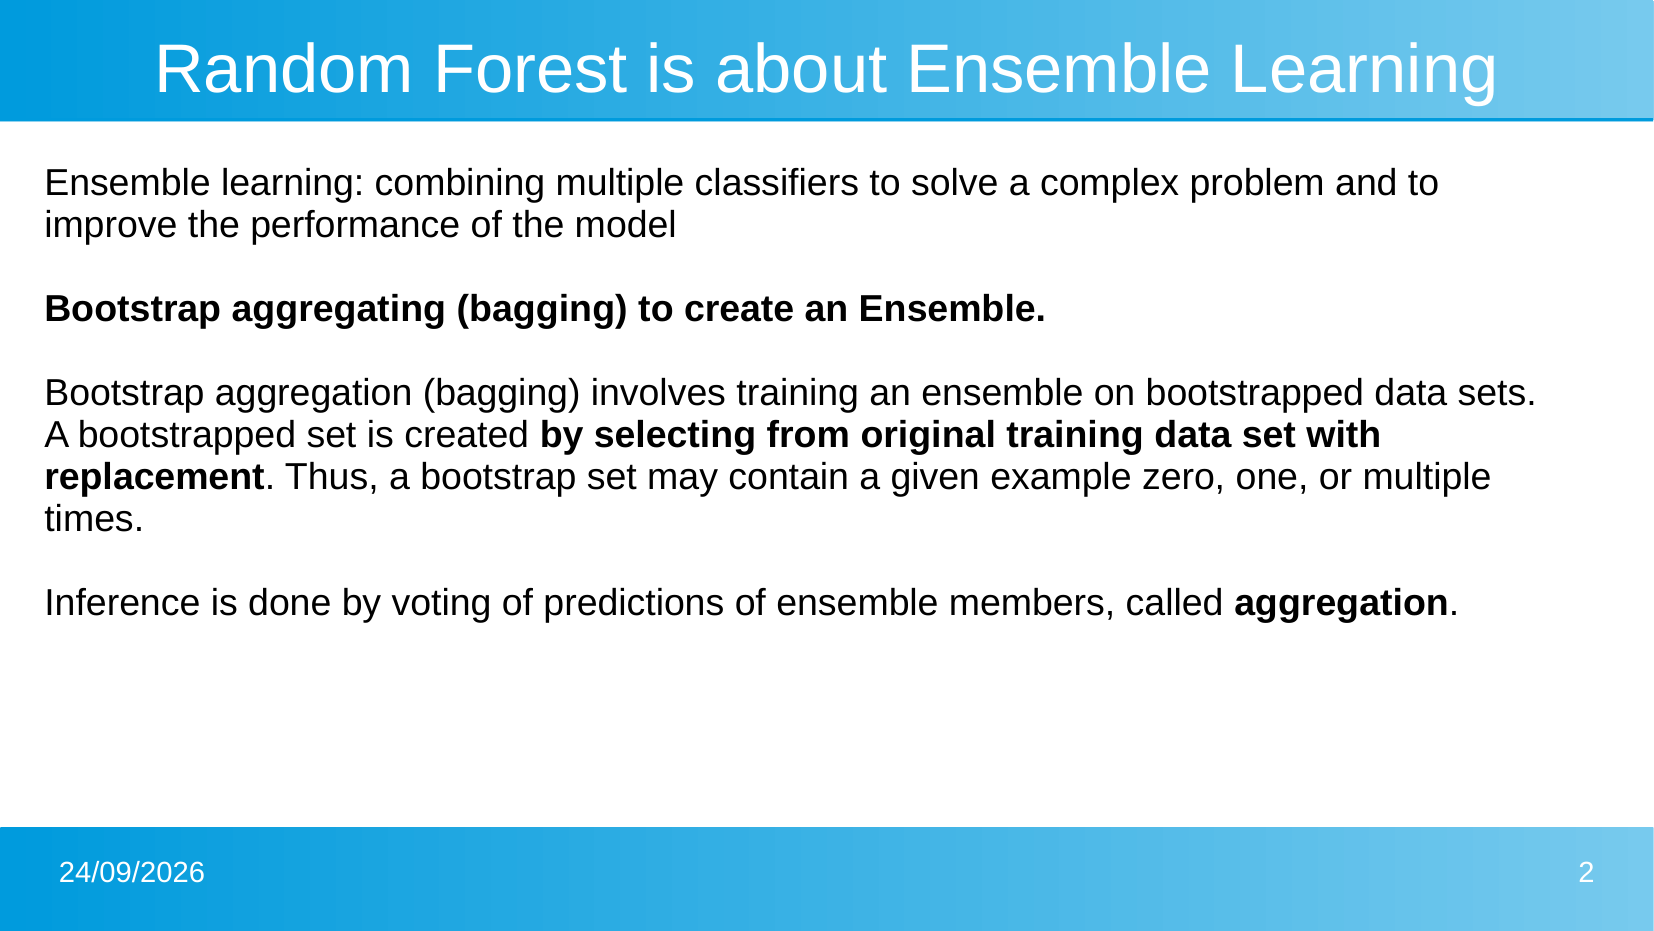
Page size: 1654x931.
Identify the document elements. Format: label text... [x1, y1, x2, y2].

title Random Forest is about Ensemble Learning [59, 29, 1595, 108]
text_box Ensemble learning: combining multiple classifiers to solve a complex problem and to improve the performance of the model Bootstrap aggregating (bagging) to create an Ensemble. Bootstrap aggregation (bagging) involves training an ensemble on bootstrapped data sets. A bootstrapped set is created by selecting from original training data set with replacement. Thus, a bootstrap set may contain a given example zero, one, or multiple times. Inference is done by voting of predictions of ensemble members, called aggregation. [29, 154, 1565, 716]
